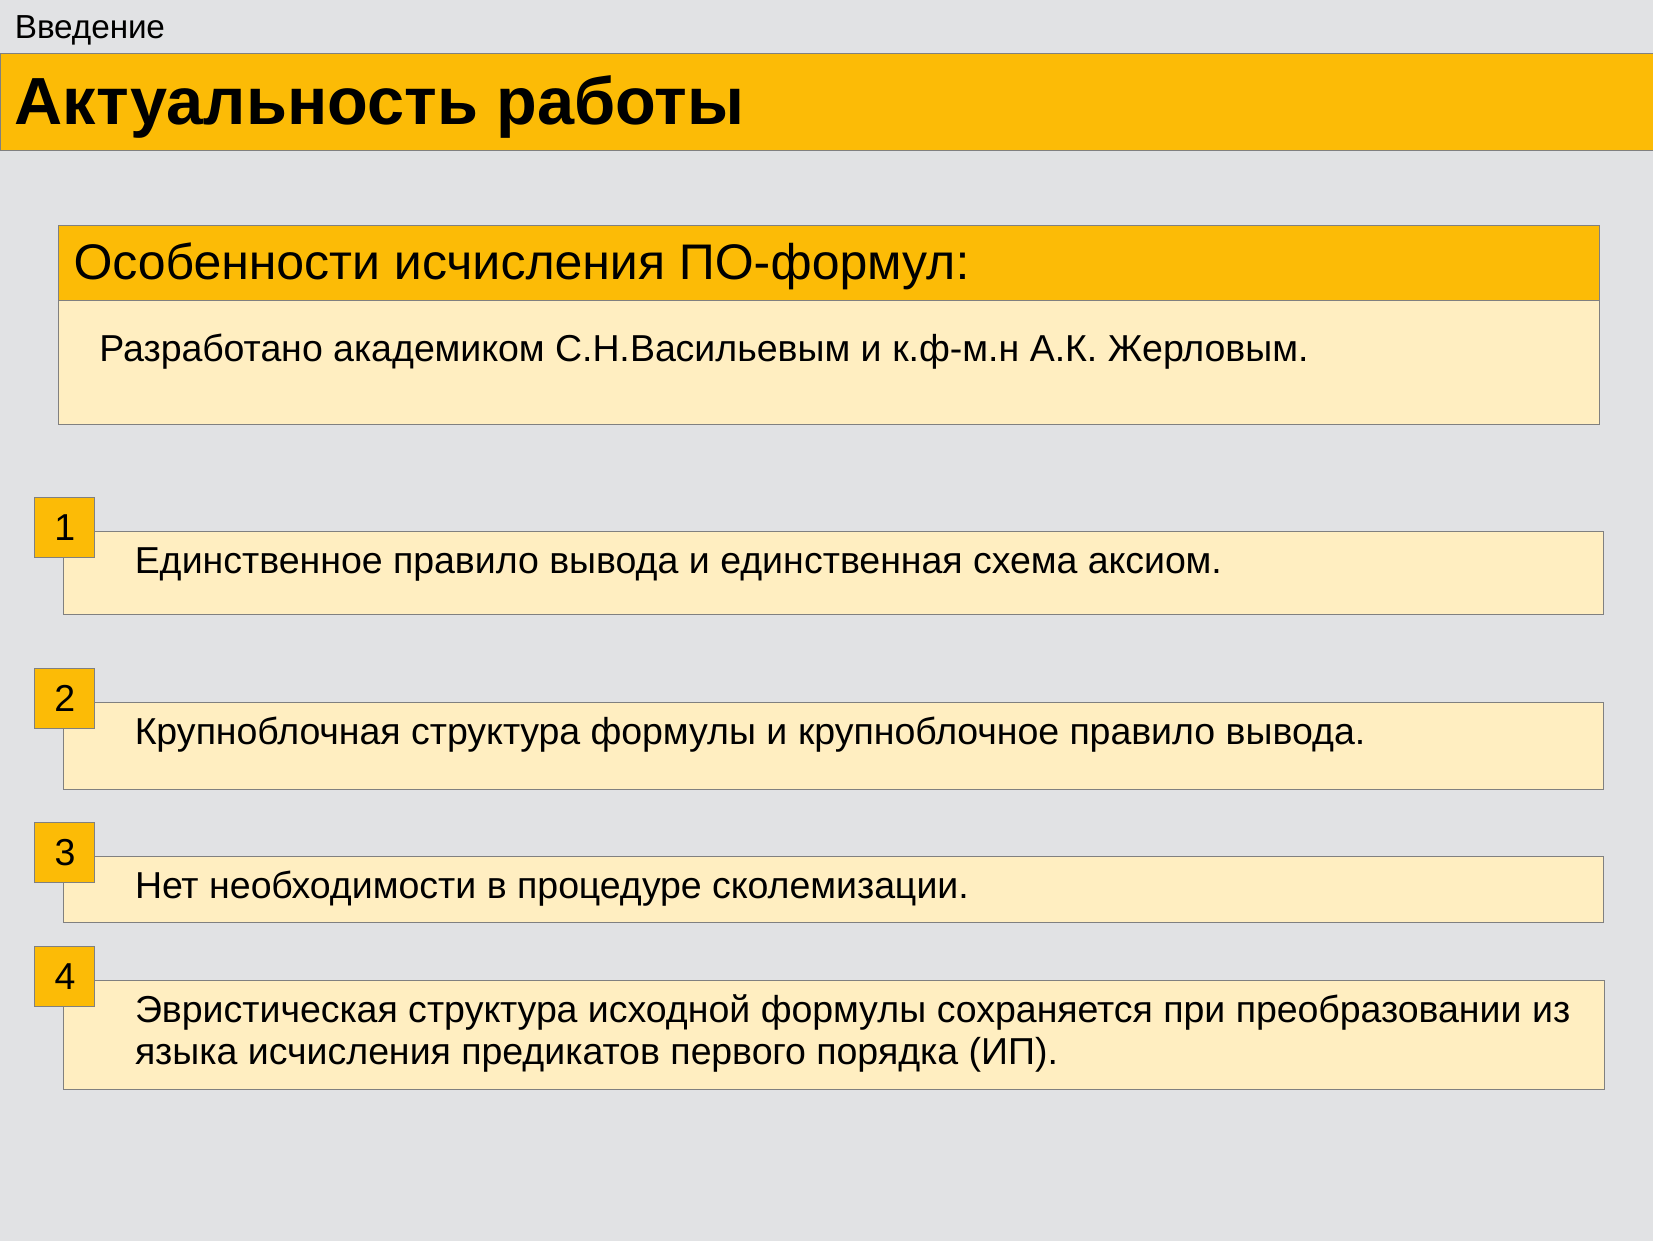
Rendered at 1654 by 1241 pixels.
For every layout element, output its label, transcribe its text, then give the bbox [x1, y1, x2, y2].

text_box Крупноблочная структура формулы и крупноблочное правило вывода. [120, 703, 1591, 766]
text_box Введение [0, 1, 157, 58]
text_box Актуальность работы [0, 53, 1653, 151]
text_box Разработано академиком С.Н.Васильевым и к.ф-м.н А.К. Жерловым. [84, 319, 1120, 382]
text_box Эвристическая структура исходной формулы сохраняется при преобразовании из языка исчисления предикатов первого порядка (ИП). [120, 981, 1591, 1090]
text_box 4 [34, 946, 95, 1007]
text_box Особенности исчисления ПО-формул: [58, 225, 1600, 301]
text_box [63, 856, 1604, 923]
text_box Нет необходимости в процедуре сколемизации. [120, 857, 1591, 919]
text_box [63, 531, 1604, 615]
text_box [63, 980, 1605, 1090]
text_box [63, 702, 1604, 790]
text_box 3 [34, 822, 95, 883]
text_box [58, 301, 1600, 425]
text_box Единственное правило вывода и единственная схема аксиом. [120, 532, 1047, 594]
text_box 1 [34, 497, 95, 558]
text_box 2 [34, 668, 95, 729]
